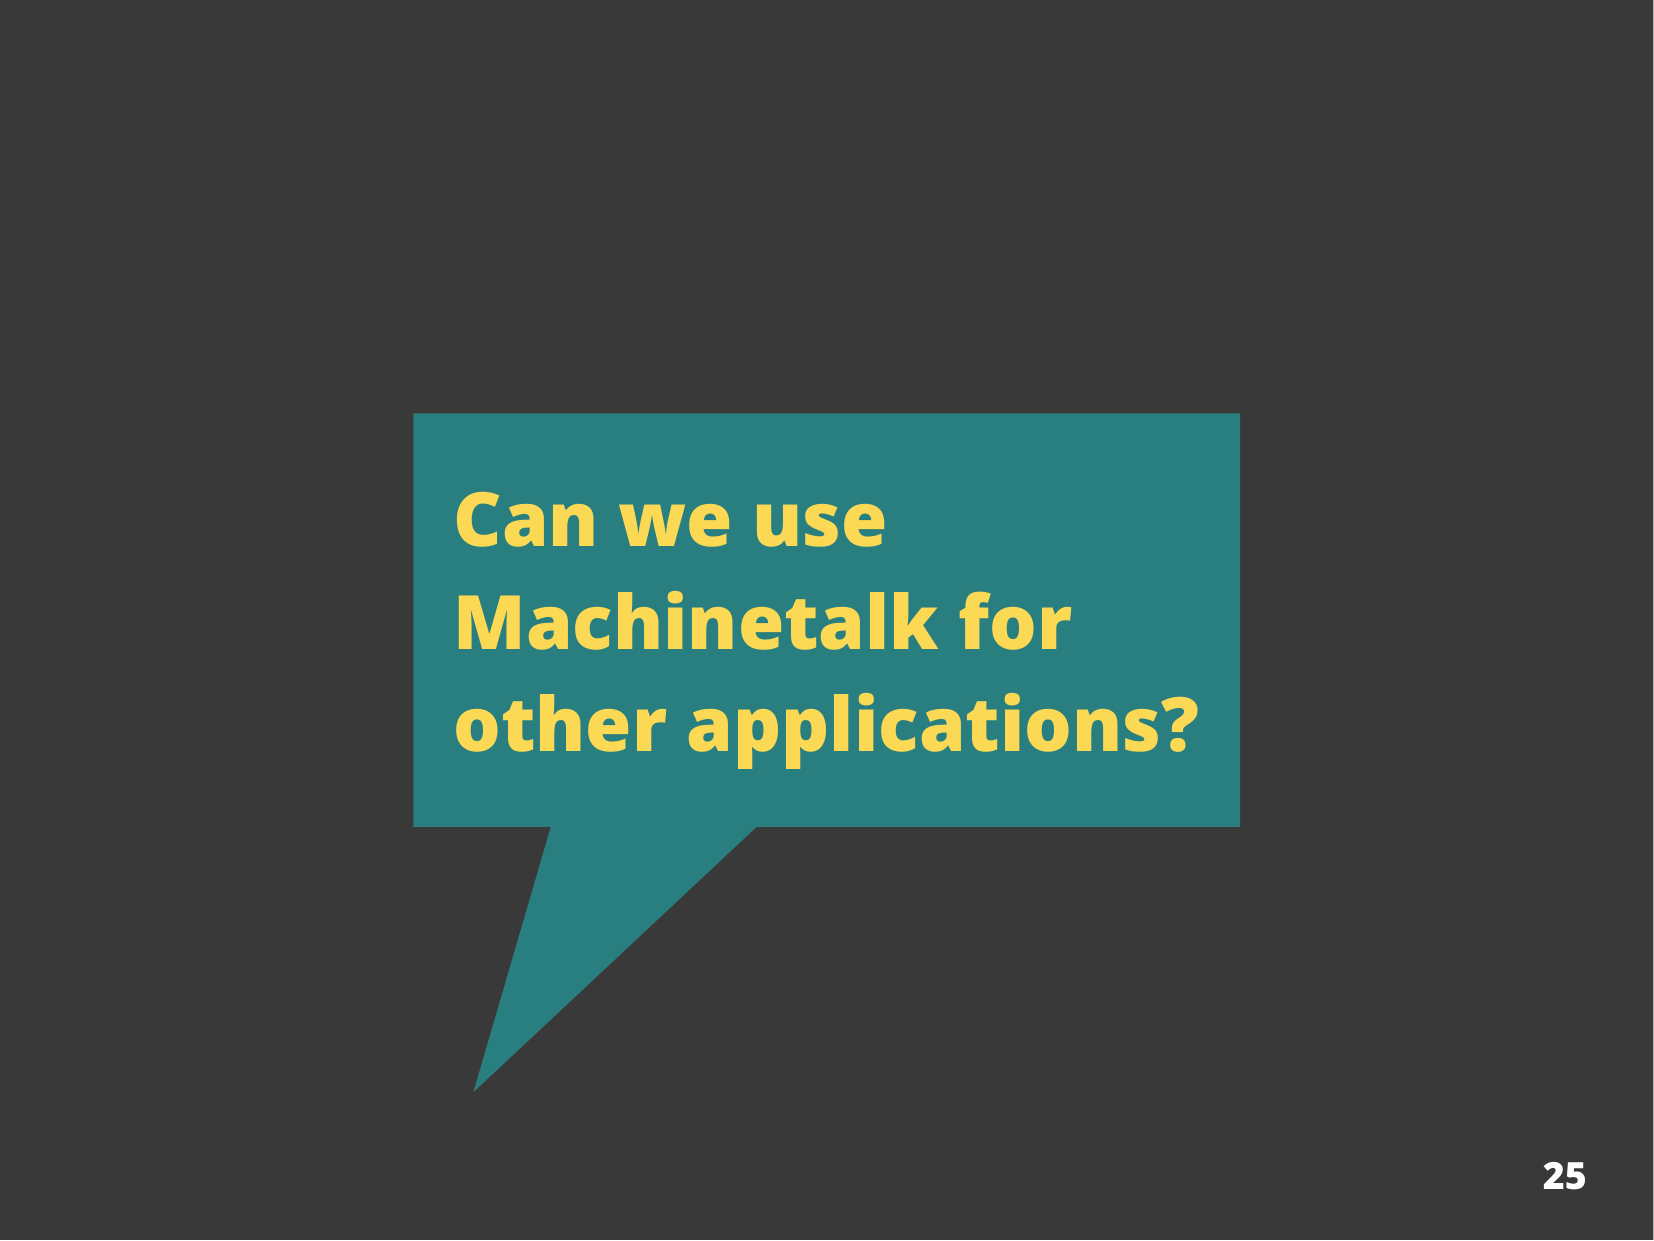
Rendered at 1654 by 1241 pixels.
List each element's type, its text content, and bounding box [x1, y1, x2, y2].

title Can we use Machinetalk for other applications? [442, 442, 1211, 798]
